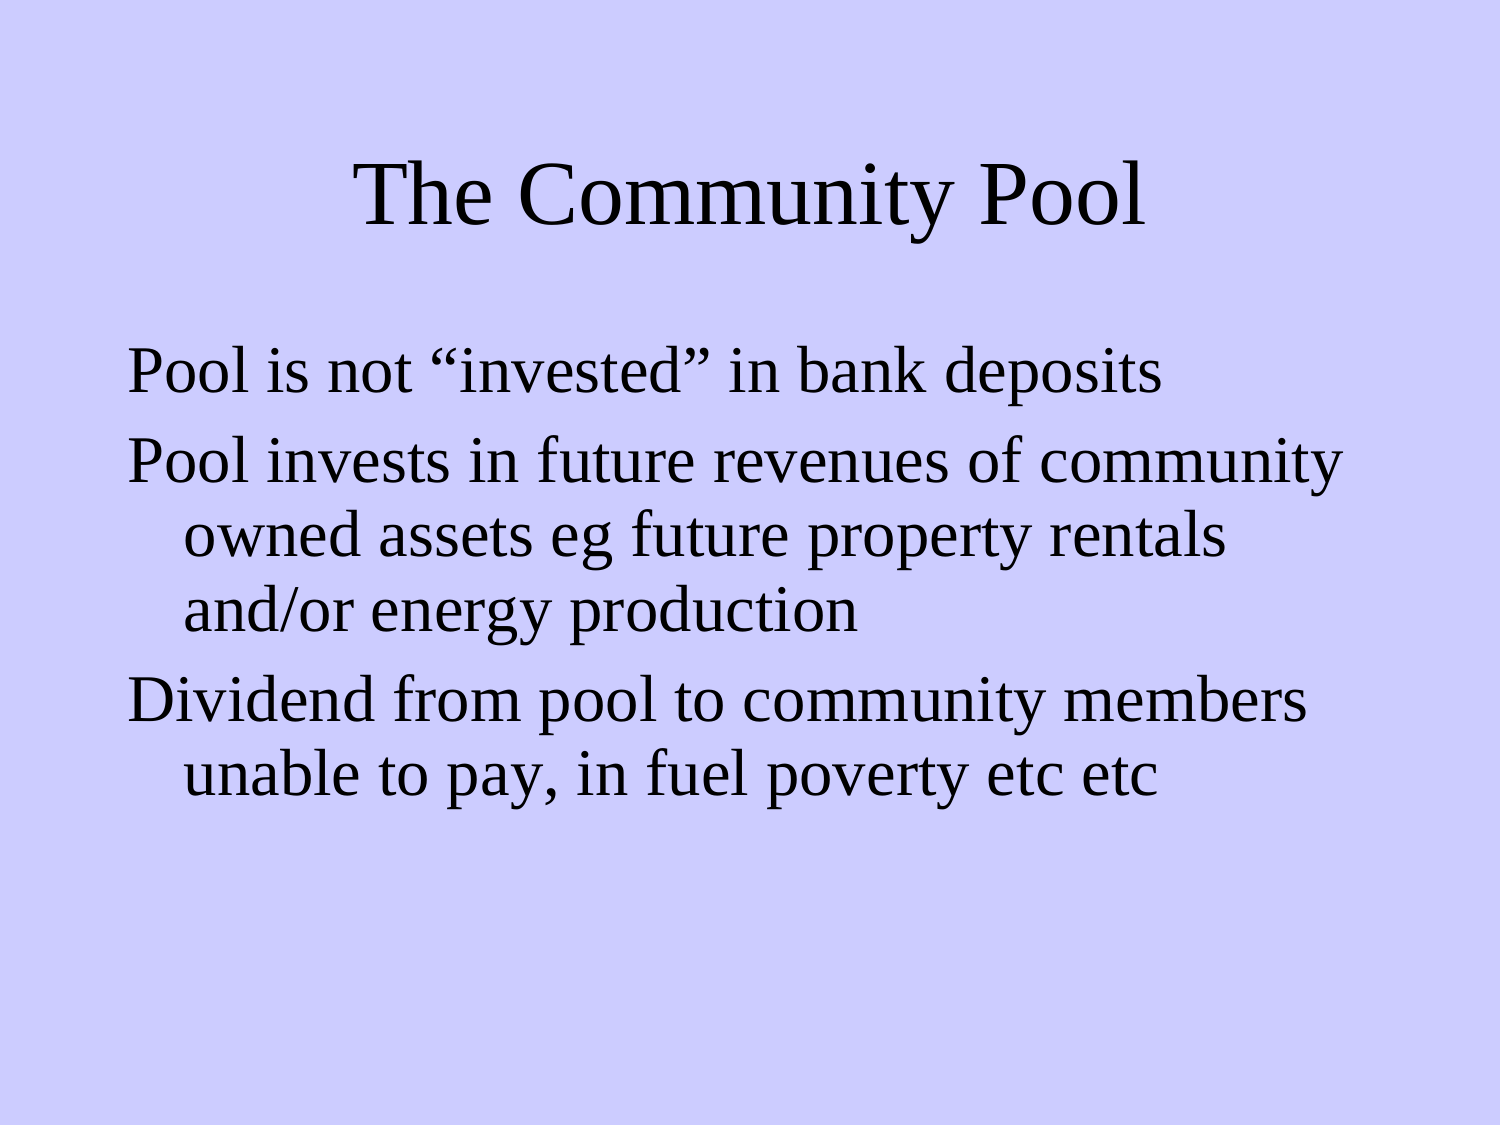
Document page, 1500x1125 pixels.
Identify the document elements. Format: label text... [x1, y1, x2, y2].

list Pool is not “invested” in bank deposits Pool invests in future revenues of community owned assets eg future property rentals and/or energy production Dividend from pool to community members unable to pay, in fuel poverty etc etc [112, 324, 1388, 1001]
title The Community Pool [112, 99, 1388, 288]
